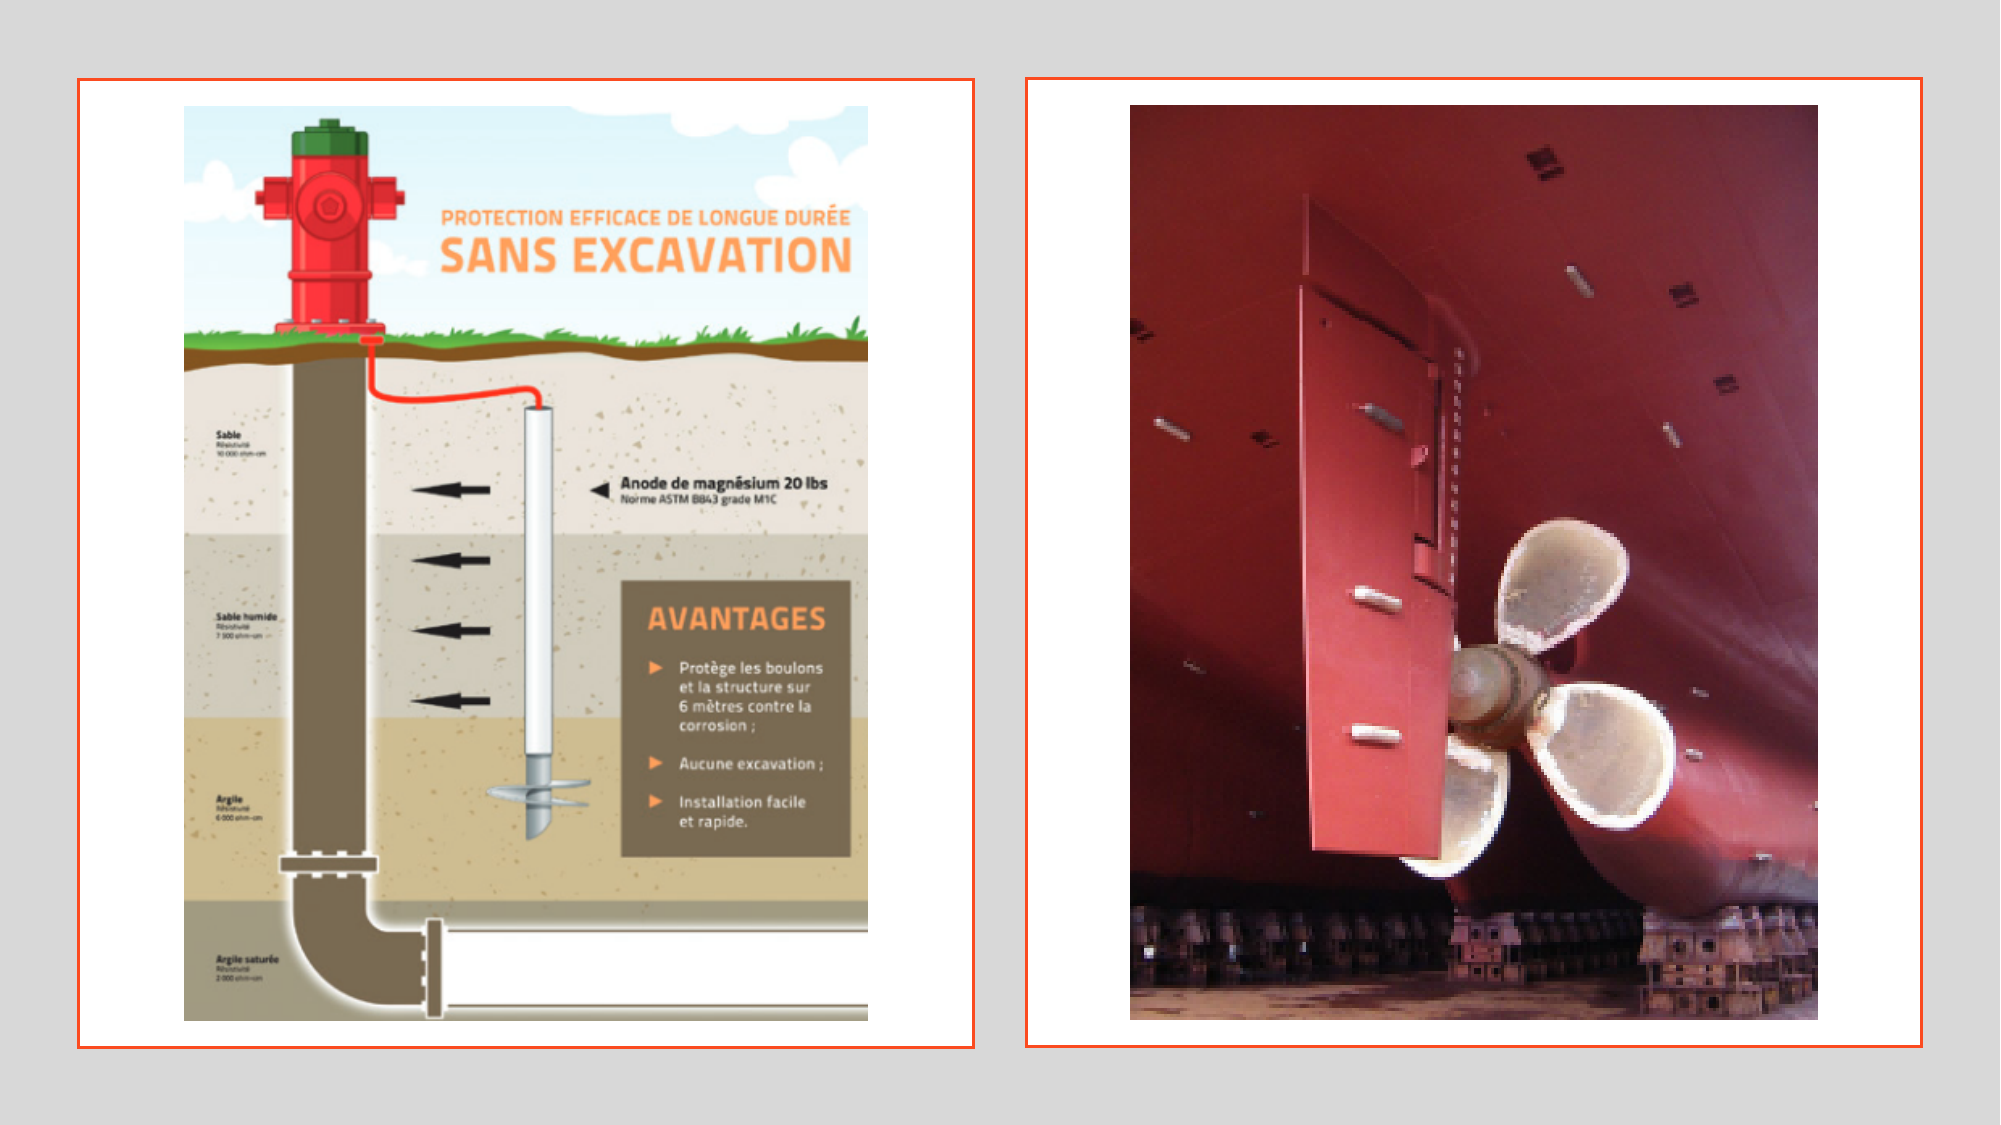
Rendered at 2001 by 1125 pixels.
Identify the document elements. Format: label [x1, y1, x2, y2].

text_box [0, 0, 2000, 1125]
picture [1130, 105, 1818, 1020]
picture [184, 106, 868, 1021]
